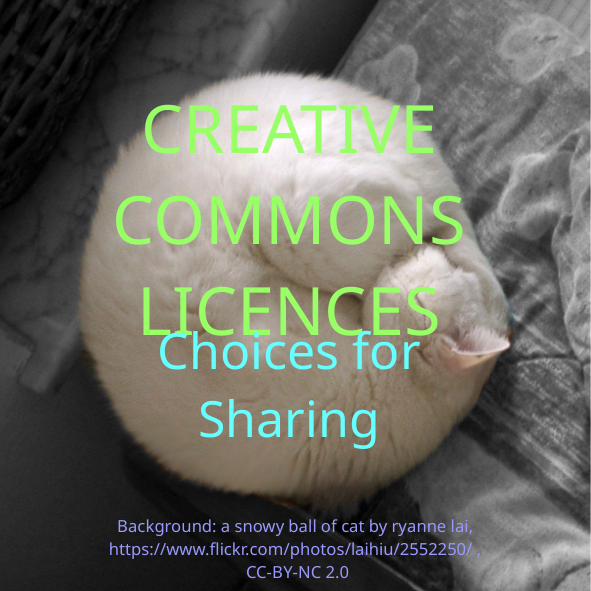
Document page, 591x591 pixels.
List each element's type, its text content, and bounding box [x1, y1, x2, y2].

picture [0, 0, 591, 591]
subtitle Choices for Sharing [82, 299, 497, 468]
text_box Background: a snowy ball of cat by ryanne lai, https://www.flickr.com/photos/laihiu/2552250/ , CC-BY-NC 2.0 [11, 513, 579, 585]
title CREATIVE COMMONS LICENCES [59, 117, 520, 320]
